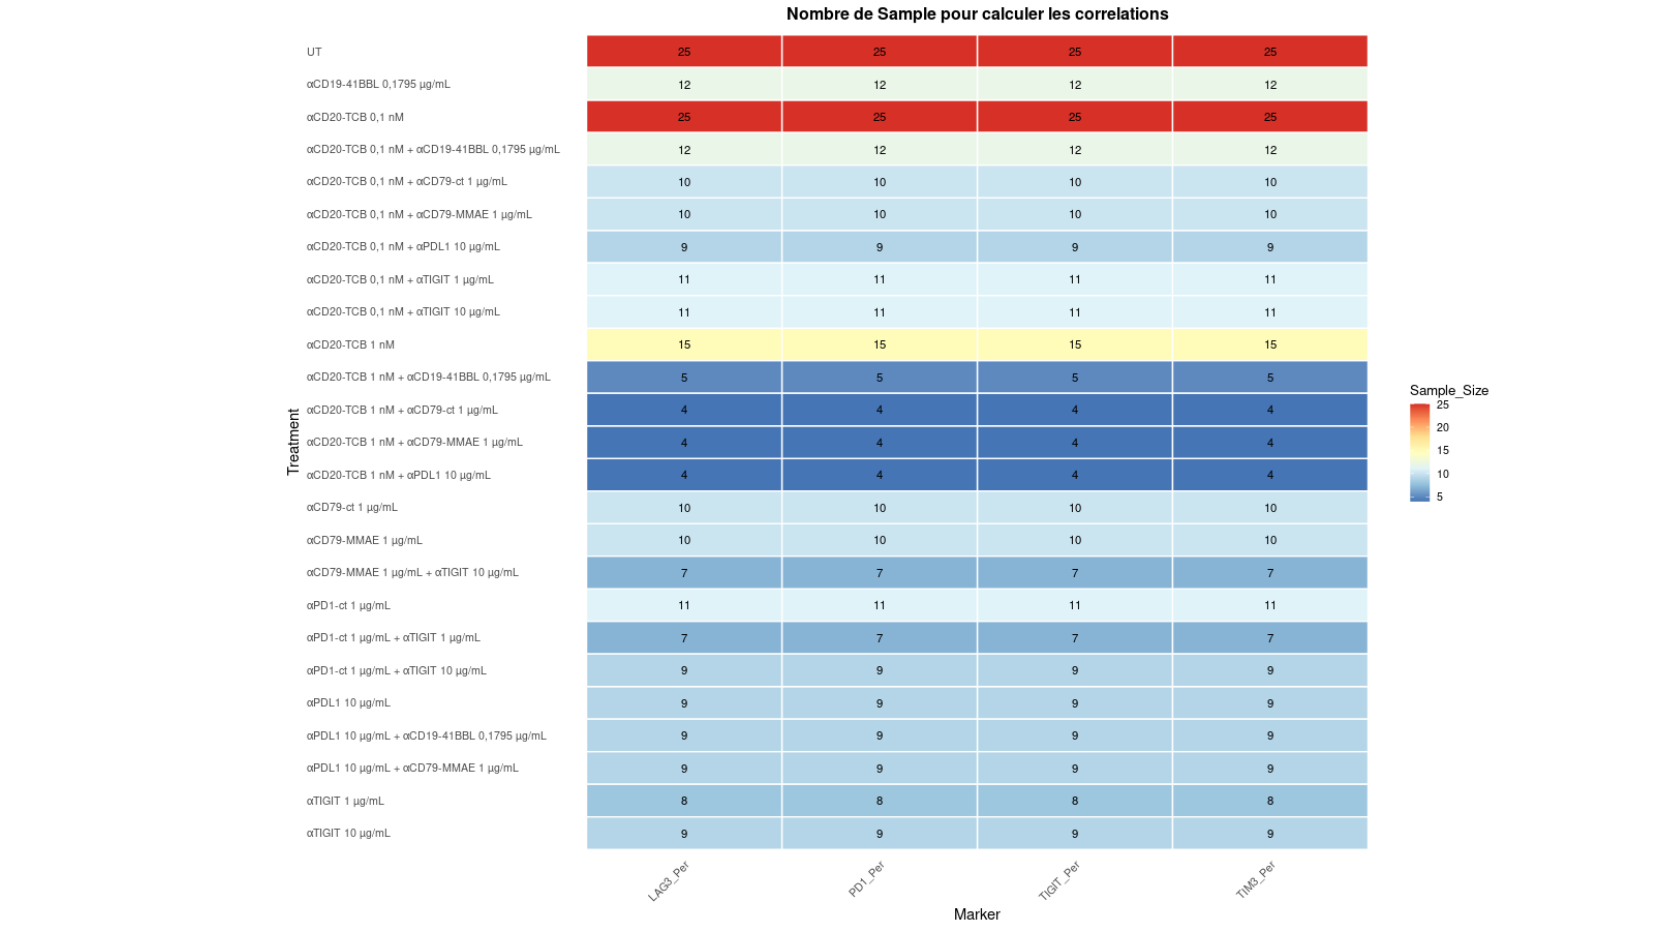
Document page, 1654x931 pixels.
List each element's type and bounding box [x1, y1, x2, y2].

picture [189, 0, 1595, 931]
